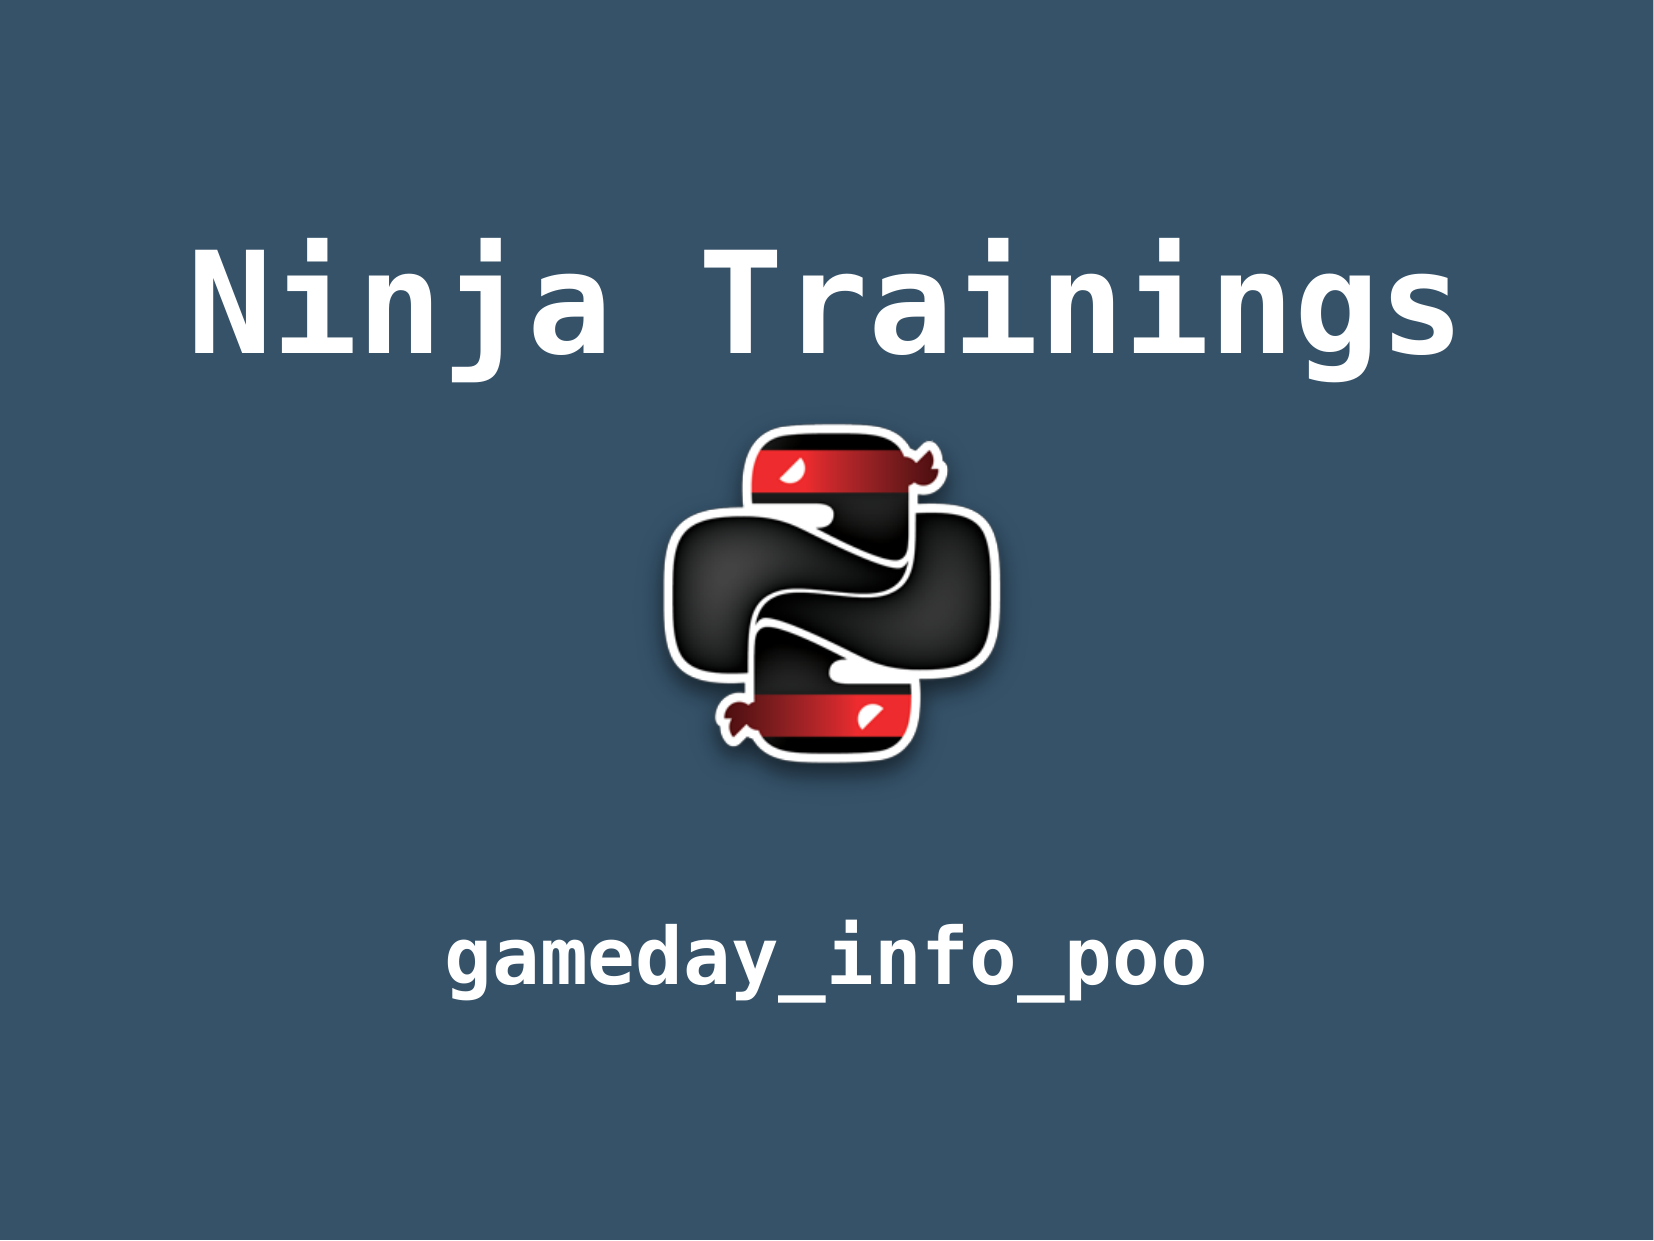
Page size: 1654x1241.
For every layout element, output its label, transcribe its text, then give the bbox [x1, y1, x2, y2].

picture [632, 405, 1032, 806]
subtitle Ninja Trainings gameday_info_poo [82, 9, 1571, 1216]
